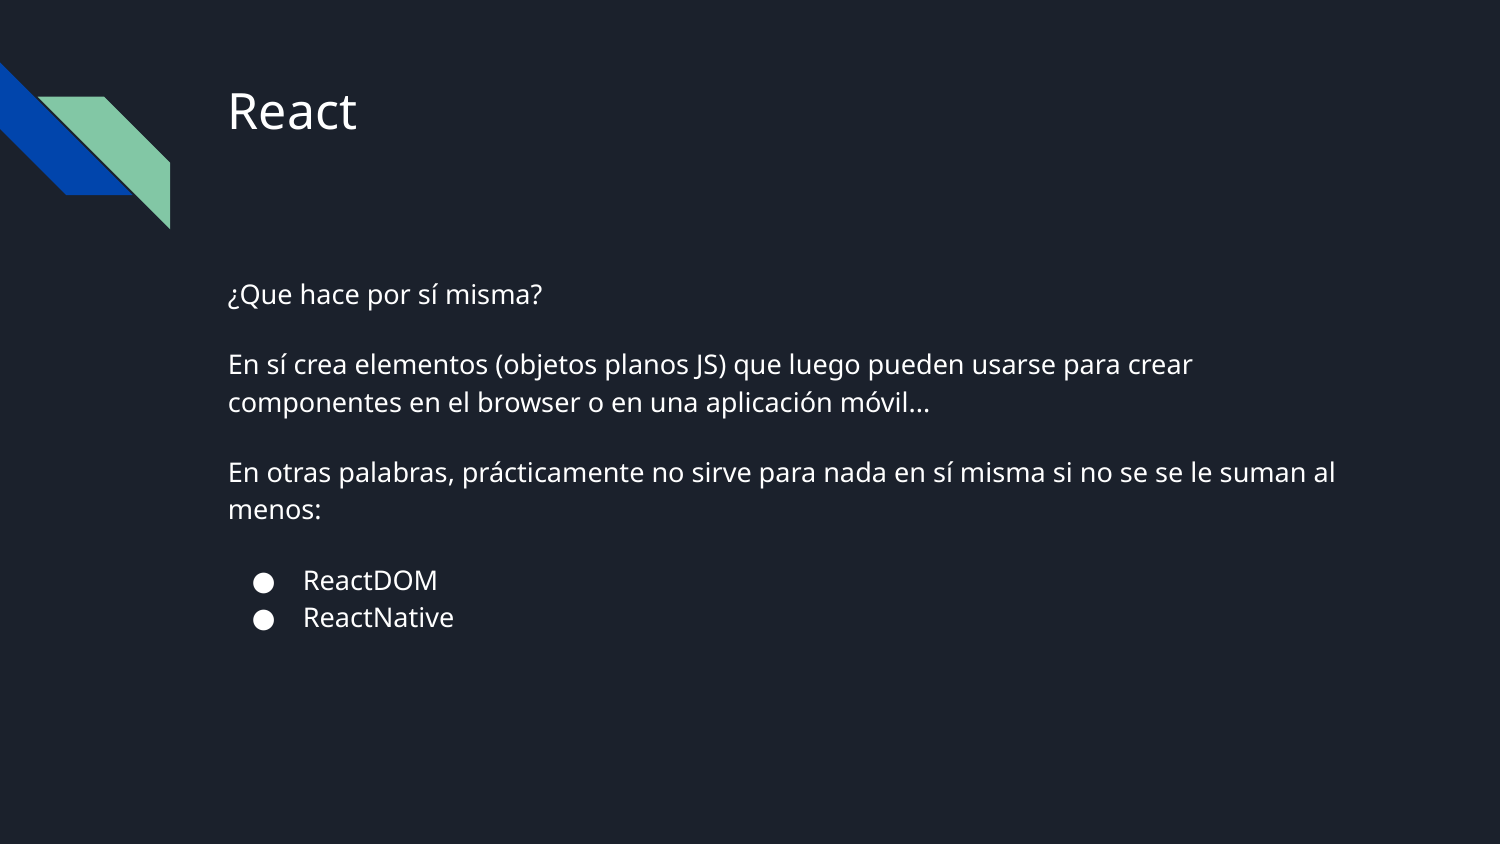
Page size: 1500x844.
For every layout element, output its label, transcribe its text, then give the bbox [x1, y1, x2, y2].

list ¿Que hace por sí misma? En sí crea elementos (objetos planos JS) que luego pueden usarse para crear componentes en el browser o en una aplicación móvil... En otras palabras, prácticamente no sirve para nada en sí misma si no se se le suman al menos: ReactDOM ReactNative [212, 257, 1368, 735]
title React [212, 64, 1368, 215]
